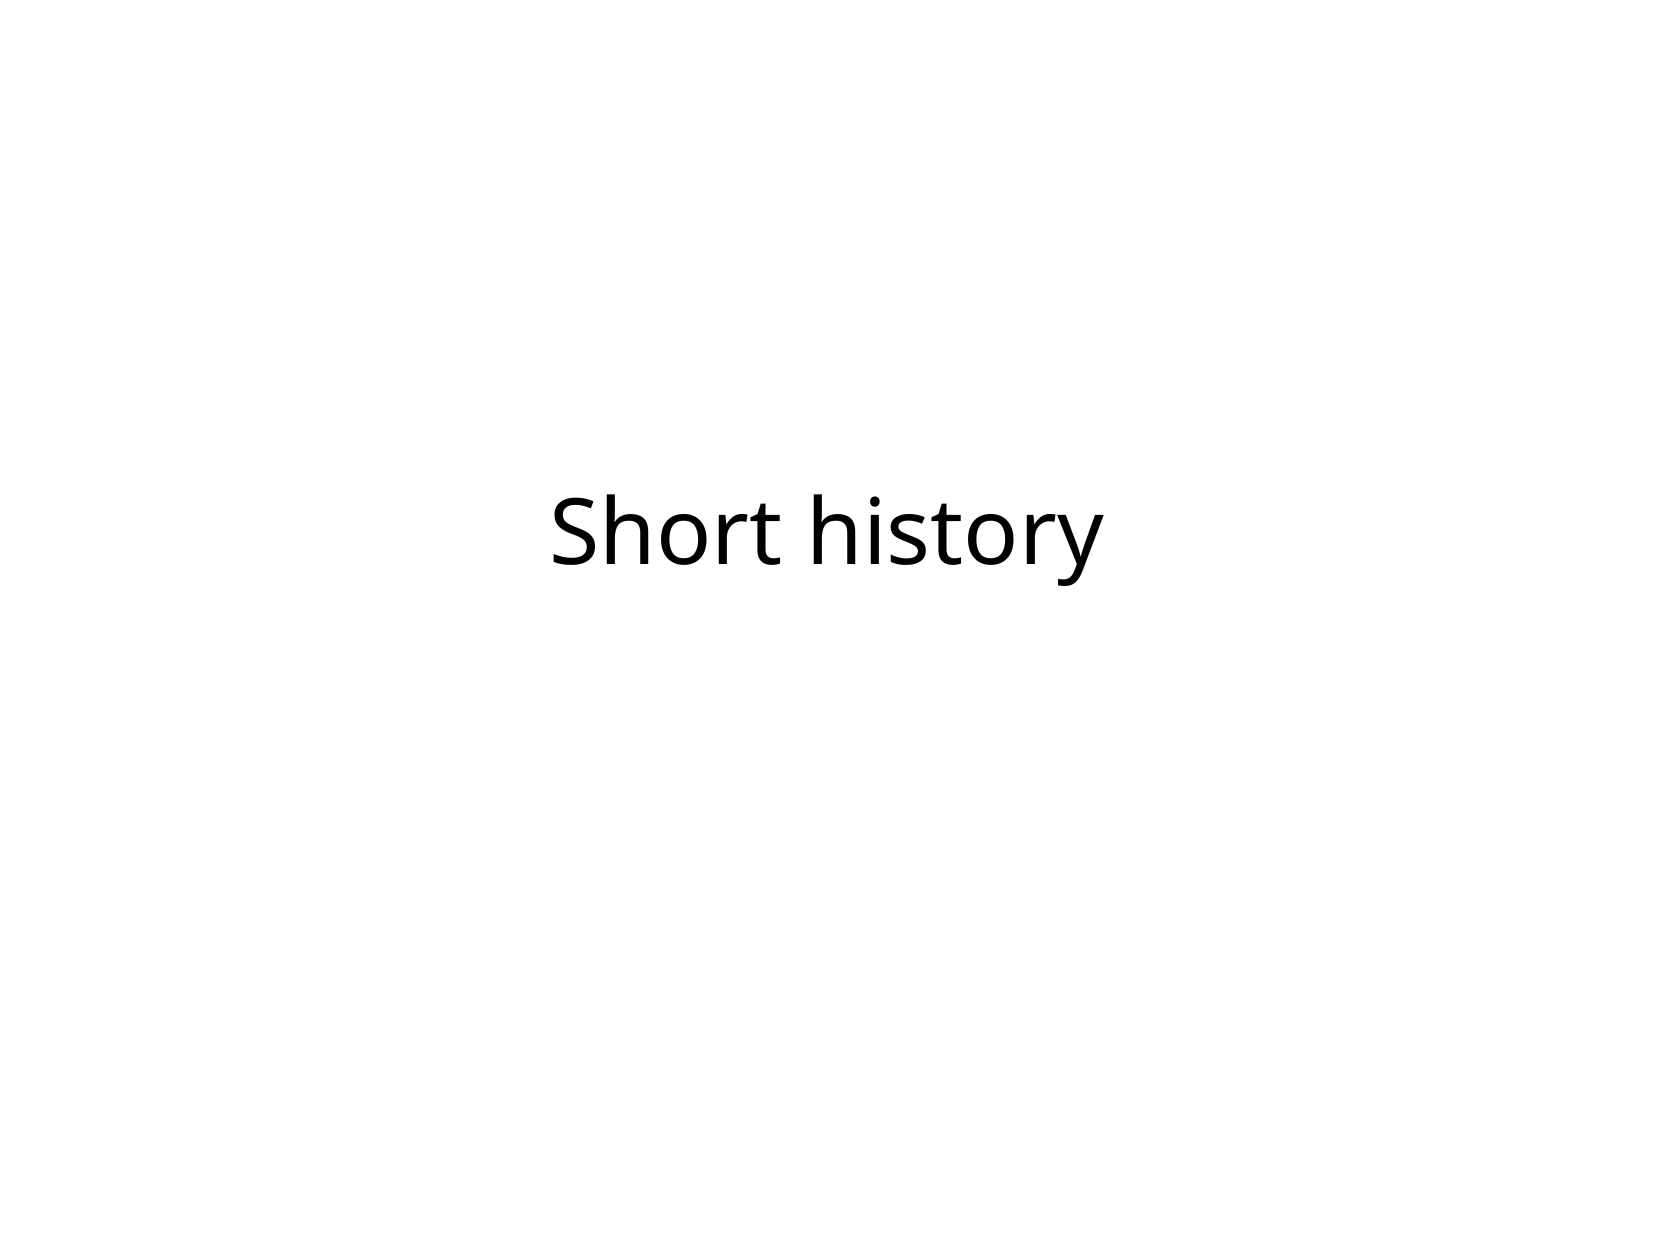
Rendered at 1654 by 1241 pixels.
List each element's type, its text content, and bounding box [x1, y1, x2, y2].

subtitle Short history [82, 49, 1571, 1010]
